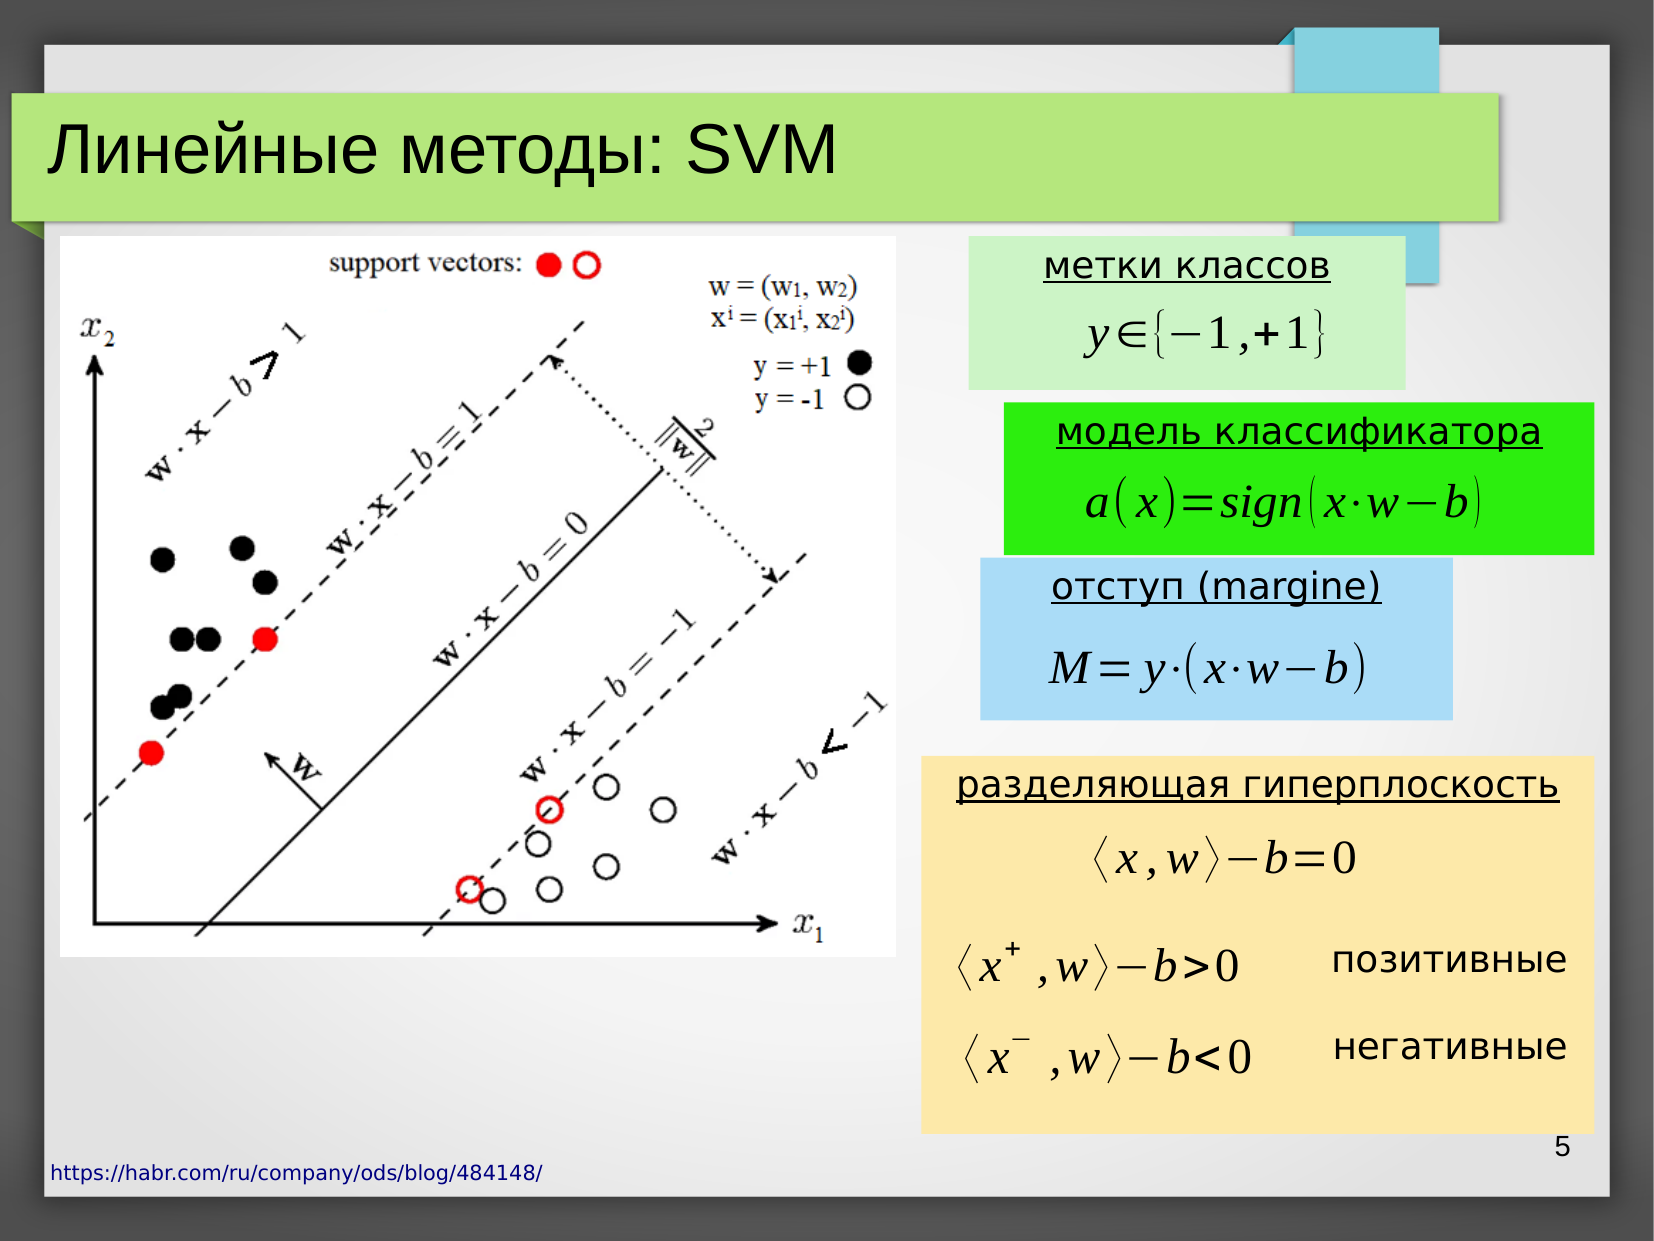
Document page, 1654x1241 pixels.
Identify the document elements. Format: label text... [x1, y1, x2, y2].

text_box отступ (margine) [980, 557, 1453, 721]
chart [1076, 472, 1489, 532]
text_box https://habr.com/ru/company/ods/blog/484148/ [35, 1153, 579, 1193]
chart [1086, 831, 1364, 886]
chart [950, 932, 1246, 994]
chart [1074, 307, 1338, 363]
chart [957, 1027, 1259, 1090]
text_box разделяющая гиперплоскость позитивные негативные [921, 755, 1595, 1134]
chart [1039, 639, 1375, 697]
text_box метки классов [968, 236, 1406, 390]
title Линейные методы: SVM [47, 109, 1501, 189]
picture [0, 0, 1654, 1241]
text_box модель классификатора [1003, 402, 1595, 556]
